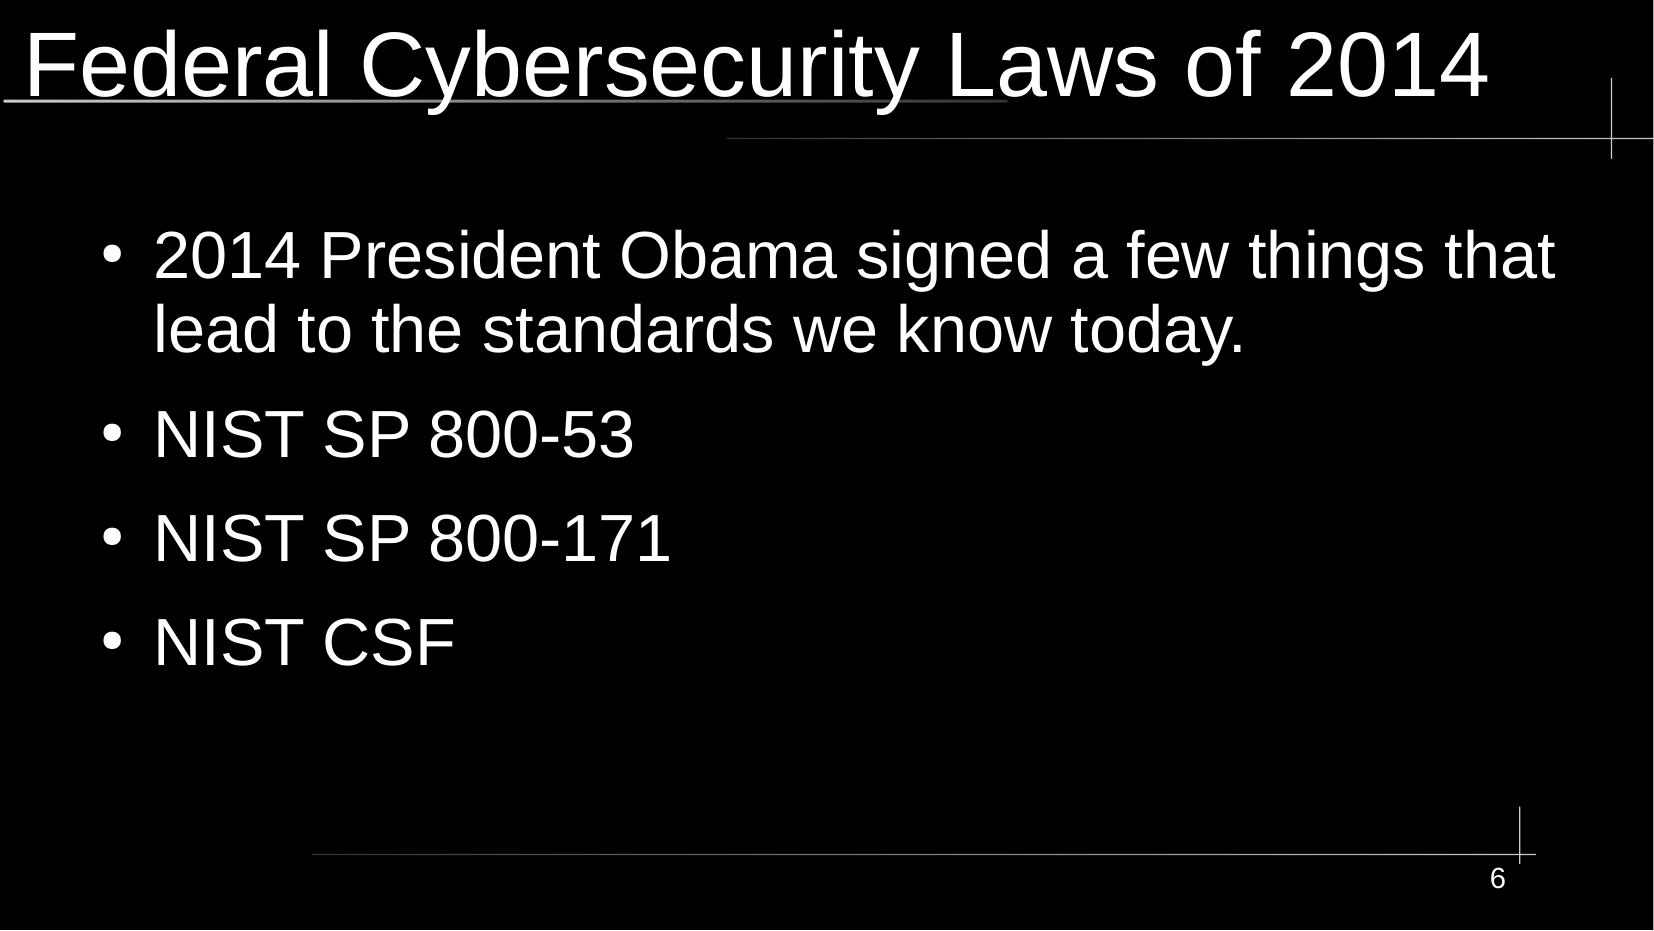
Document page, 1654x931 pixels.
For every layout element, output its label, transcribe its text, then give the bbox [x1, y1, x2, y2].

title Federal Cybersecurity Laws of 2014 [23, 11, 1589, 119]
list 2014 President Obama signed a few things that lead to the standards we know today. NIST SP 800-53 NIST SP 800-171 NIST CSF [82, 217, 1571, 851]
